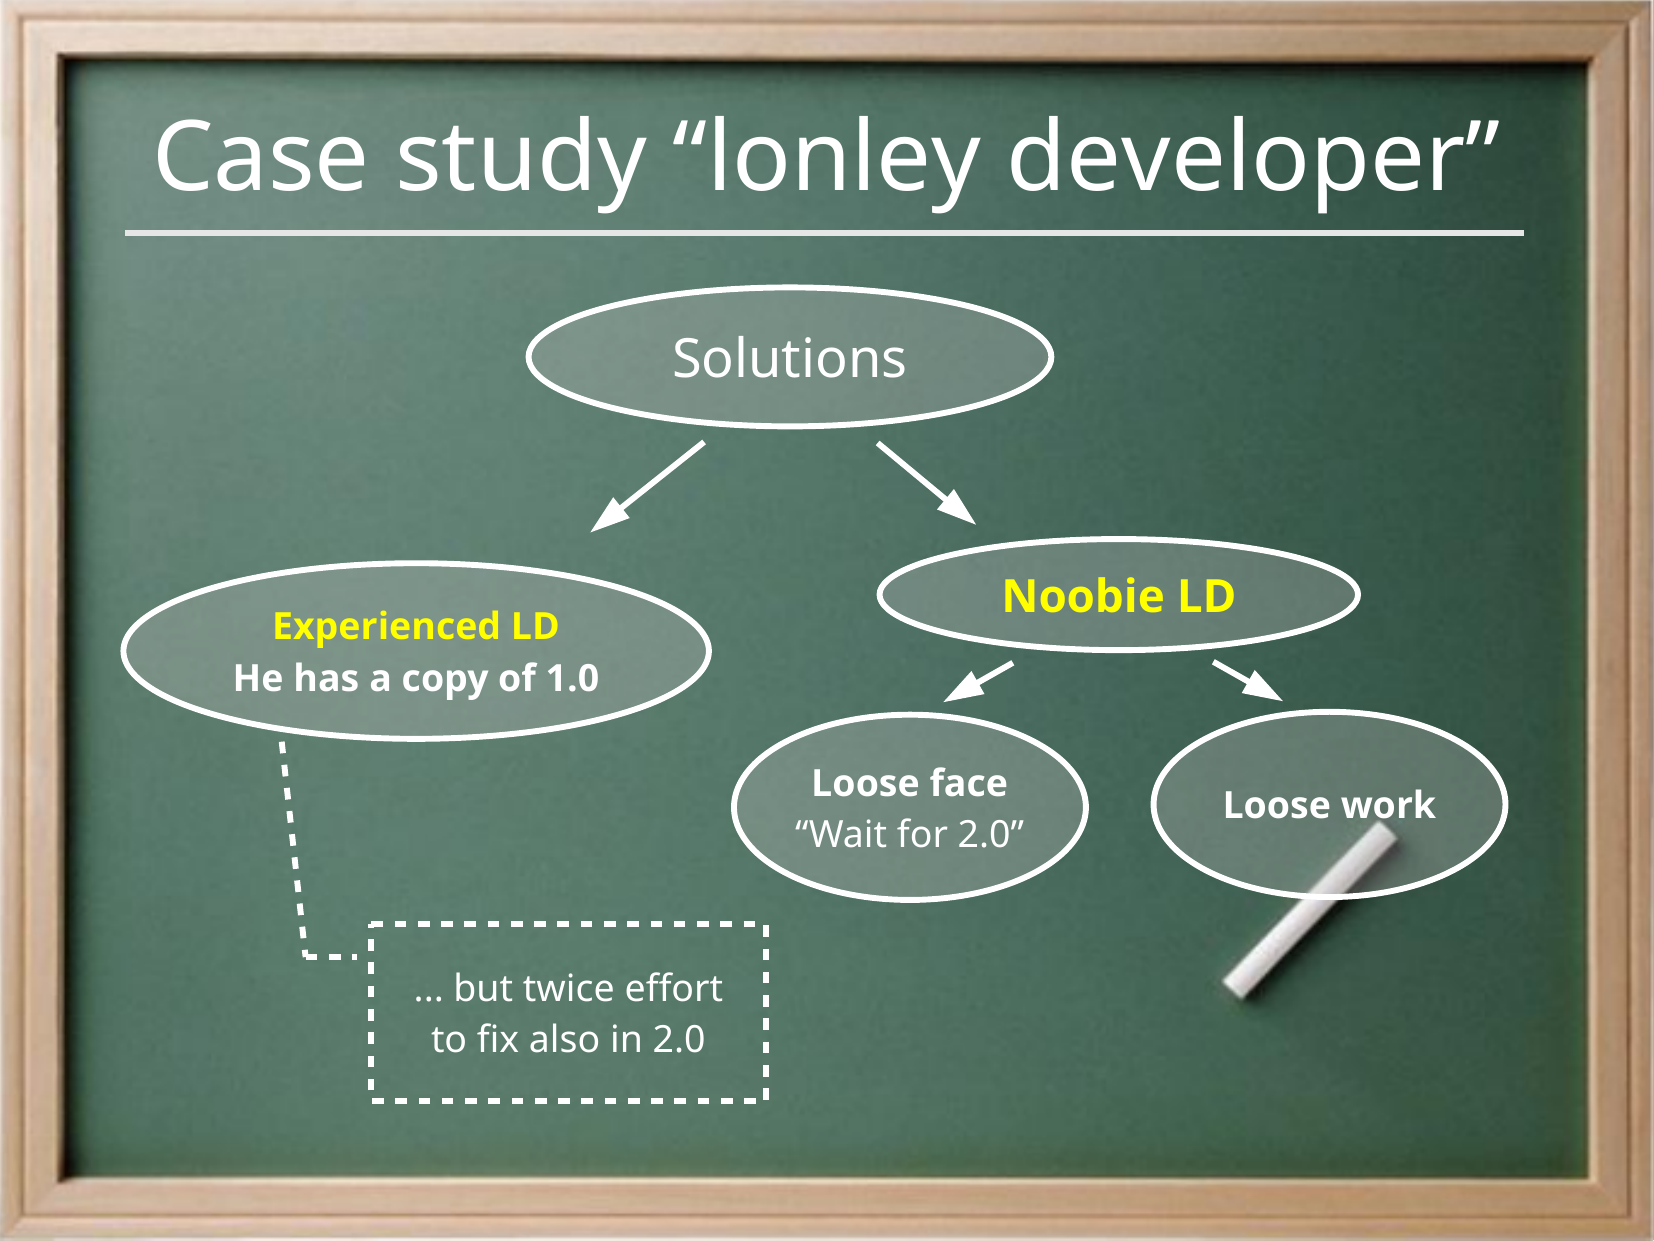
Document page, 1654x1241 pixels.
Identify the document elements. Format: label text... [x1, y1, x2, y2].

text_box Experienced LD He has a copy of 1.0 [123, 563, 709, 739]
title Case study “lonley developer” [82, 49, 1571, 257]
text_box Noobie LD [879, 539, 1359, 651]
text_box Solutions [528, 287, 1052, 427]
picture [0, 0, 1654, 1241]
text_box Loose work [1153, 711, 1506, 898]
text_box Loose face “Wait for 2.0” [733, 714, 1086, 900]
text_box ... but twice effort to fix also in 2.0 [371, 924, 766, 1101]
